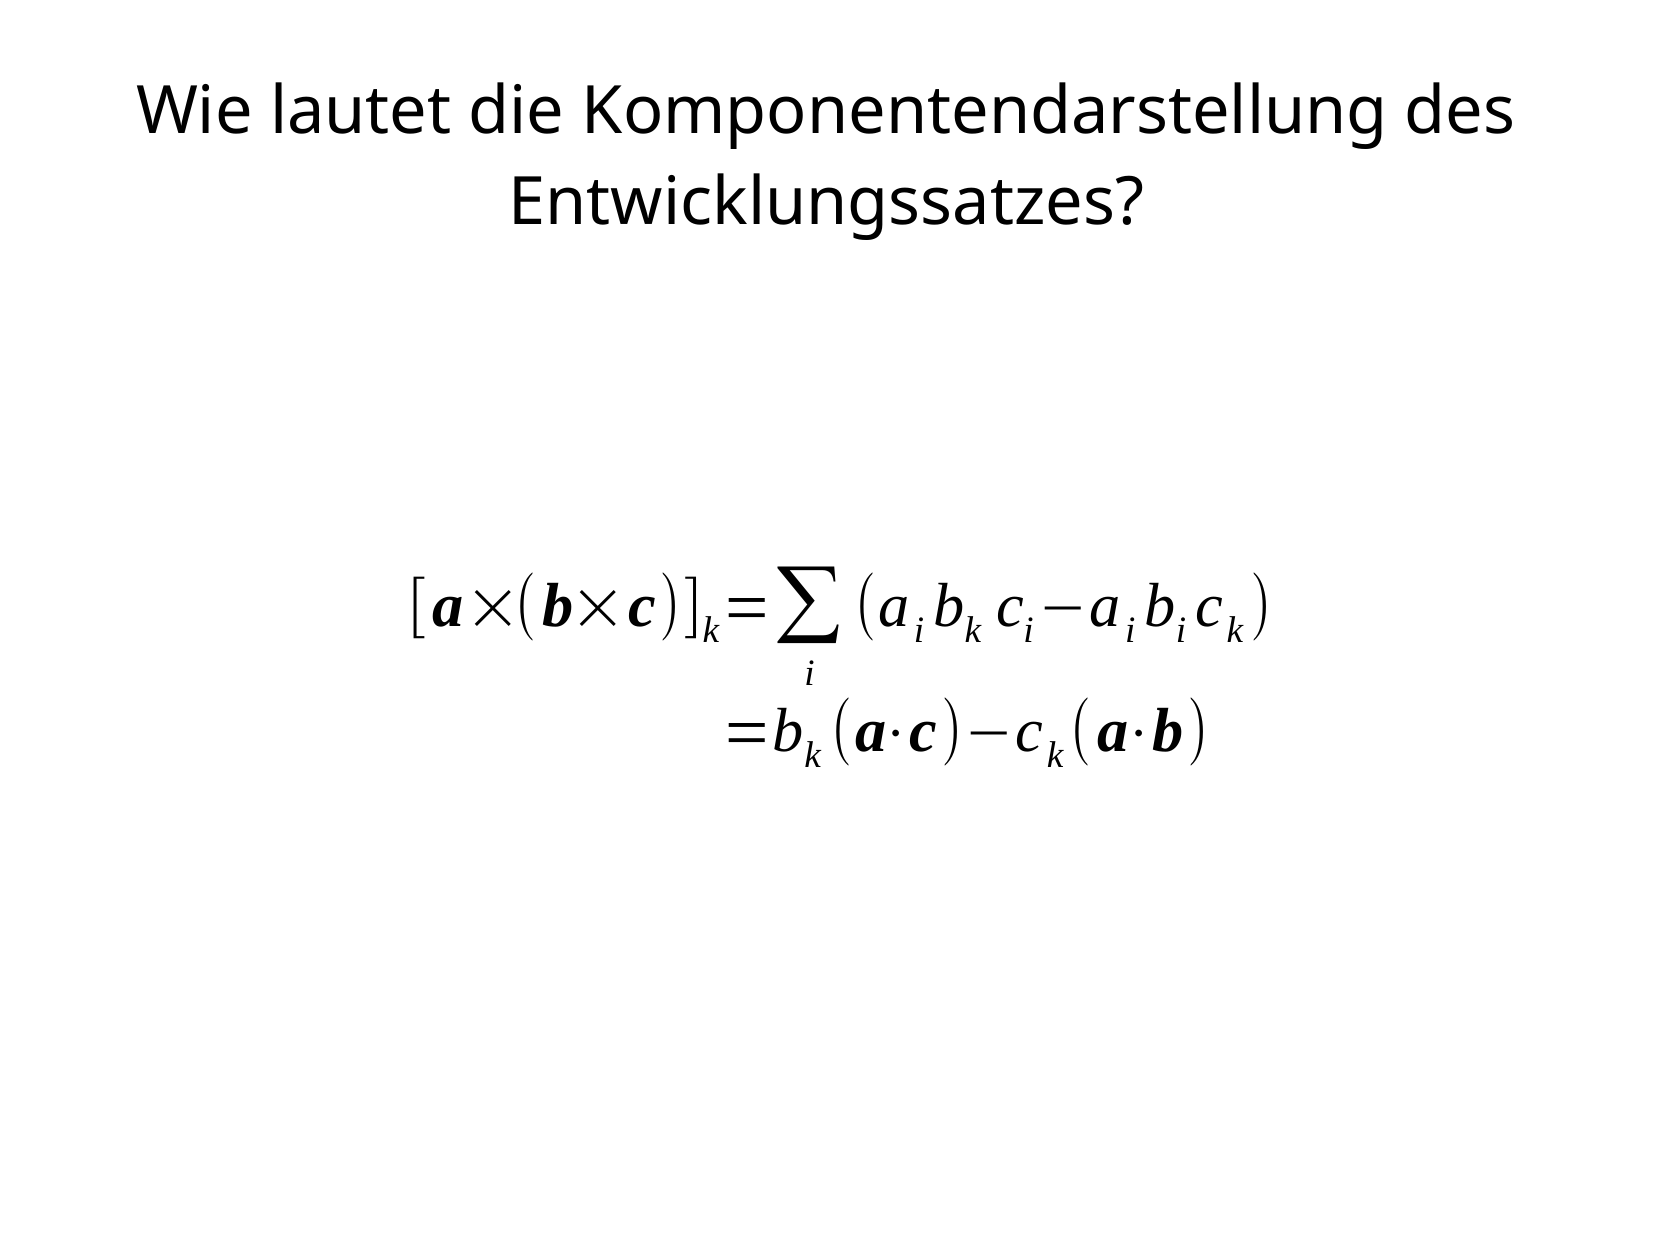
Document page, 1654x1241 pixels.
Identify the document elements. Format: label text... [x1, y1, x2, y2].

title Wie lautet die Komponentendarstellung des Entwicklungssatzes? [82, 49, 1571, 257]
chart [393, 564, 1286, 776]
